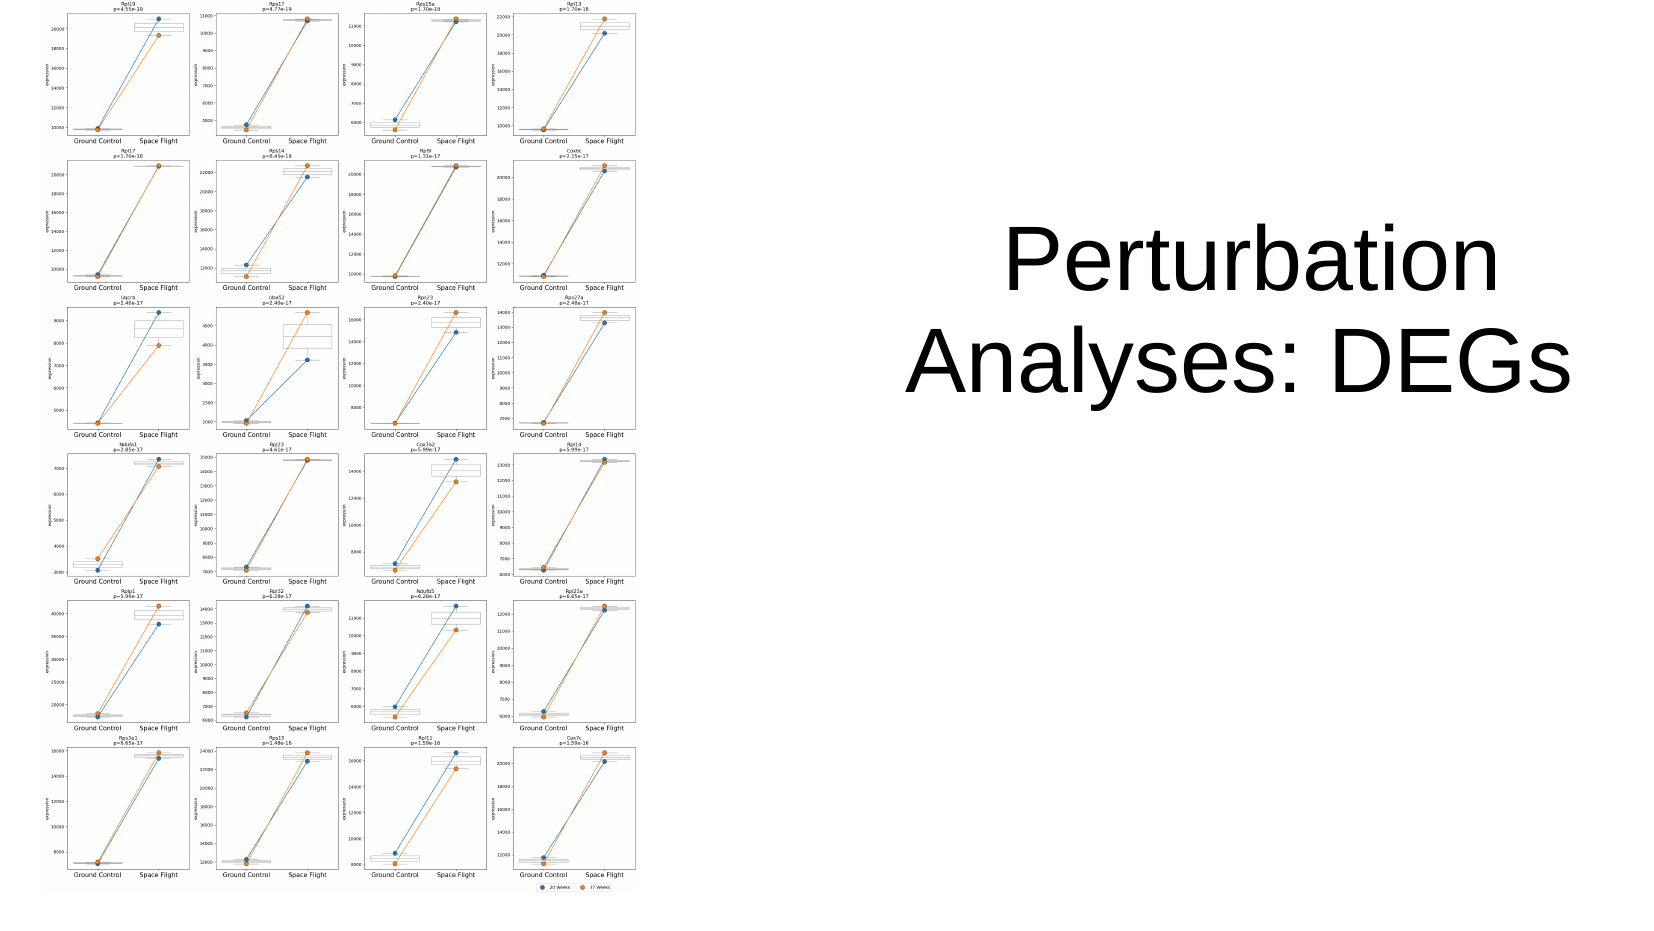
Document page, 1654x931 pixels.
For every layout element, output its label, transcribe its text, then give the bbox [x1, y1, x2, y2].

title Perturbation Analyses: DEGs [900, 207, 1605, 413]
picture [42, 0, 638, 894]
